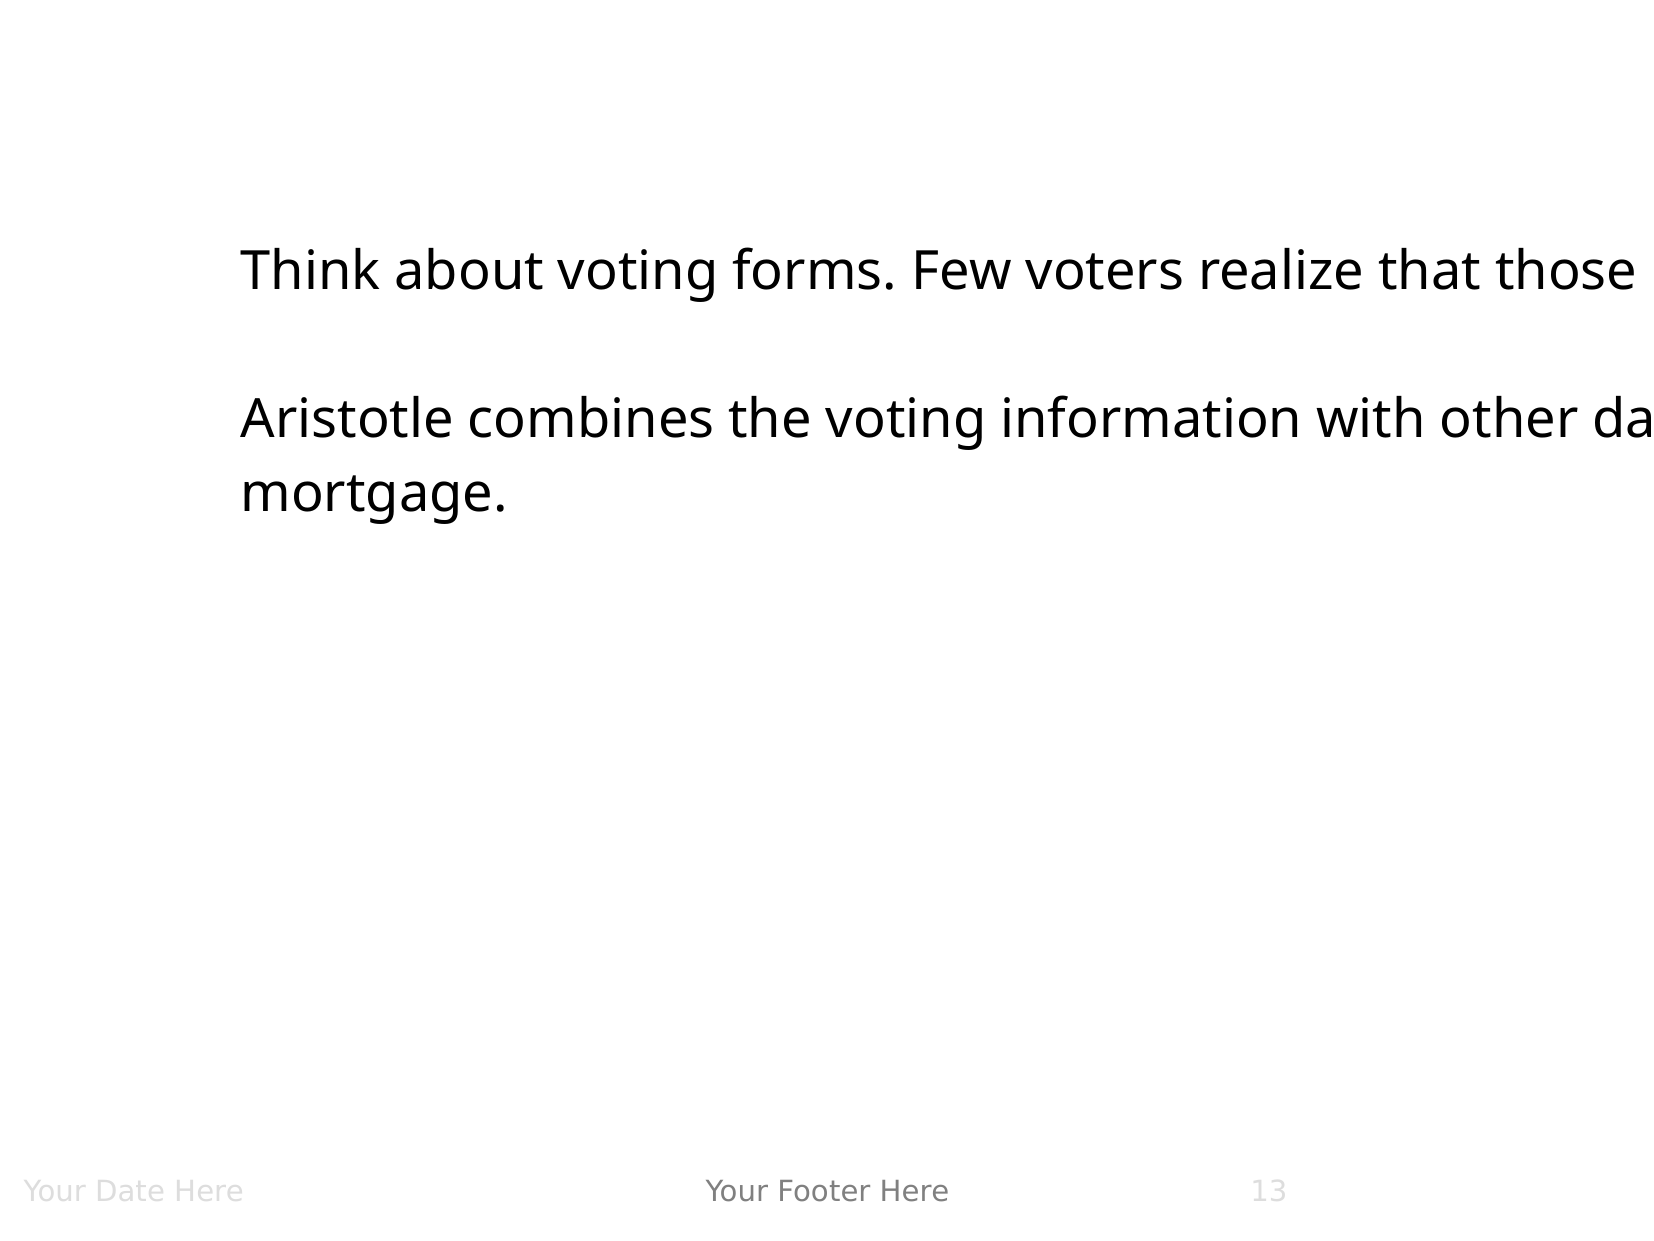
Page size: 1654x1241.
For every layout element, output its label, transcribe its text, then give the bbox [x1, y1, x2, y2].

text_box Your Footer Here [565, 1172, 1090, 1241]
text_box Think about voting forms. Few voters realize that those lists are often sold to commercial data brokers such as Aristotle, Inc. Aristotle combines the voting information with other data to create rich profiles of individuals. For instance, it markets its ability to identify 190 million voters by more than “500 data points” such as their credit rating and size of their mortgage. [225, 223, 1493, 888]
text_box Your Date Here [23, 1172, 409, 1241]
text_box [1250, 1172, 1636, 1241]
